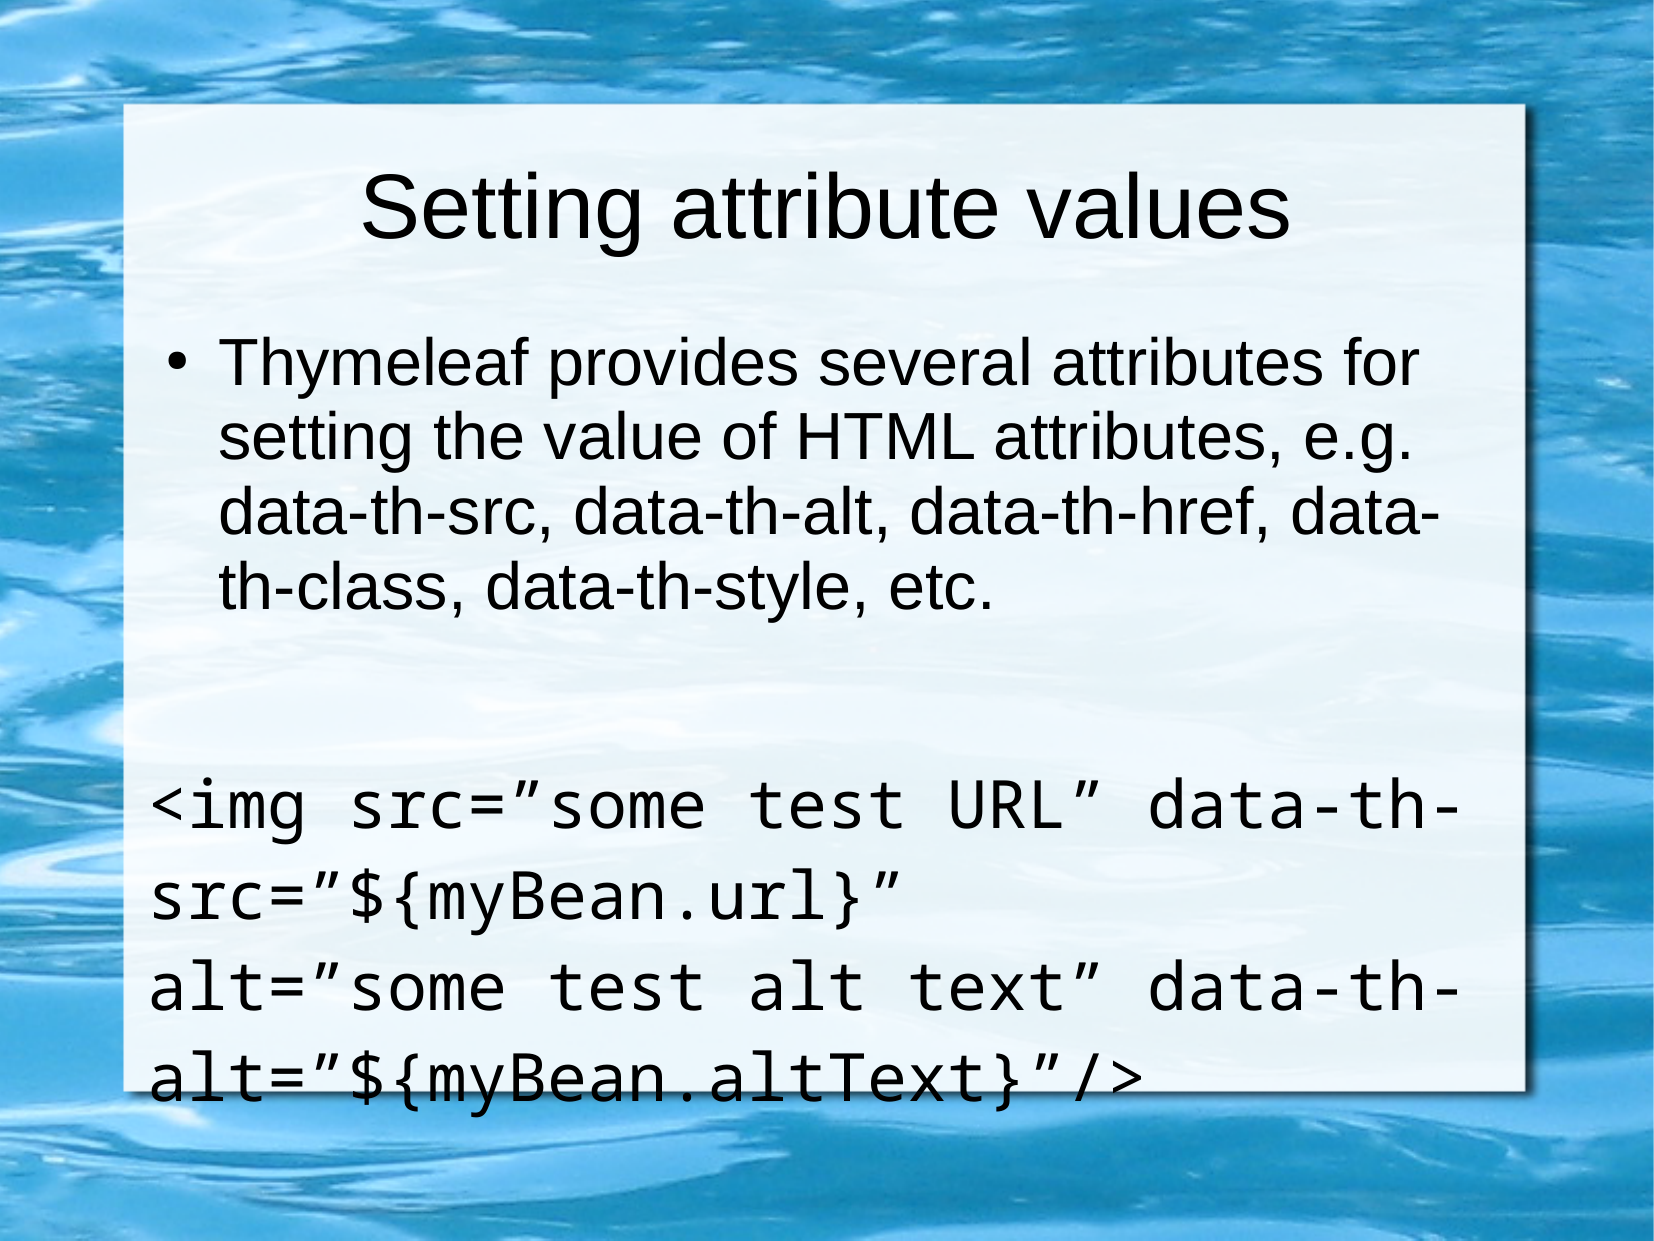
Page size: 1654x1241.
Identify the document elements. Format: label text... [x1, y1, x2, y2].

picture [0, 0, 1654, 1241]
title Setting attribute values [147, 118, 1506, 296]
list Thymeleaf provides several attributes for setting the value of HTML attributes, e.g. data-th-src, data-th-alt, data-th-href, data-th-class, data-th-style, etc. <img src=”some test URL” data-th-src=”${myBean.url}” alt=”some test alt text” data-th-alt=”${myBean.altText}”/> [147, 324, 1506, 1063]
